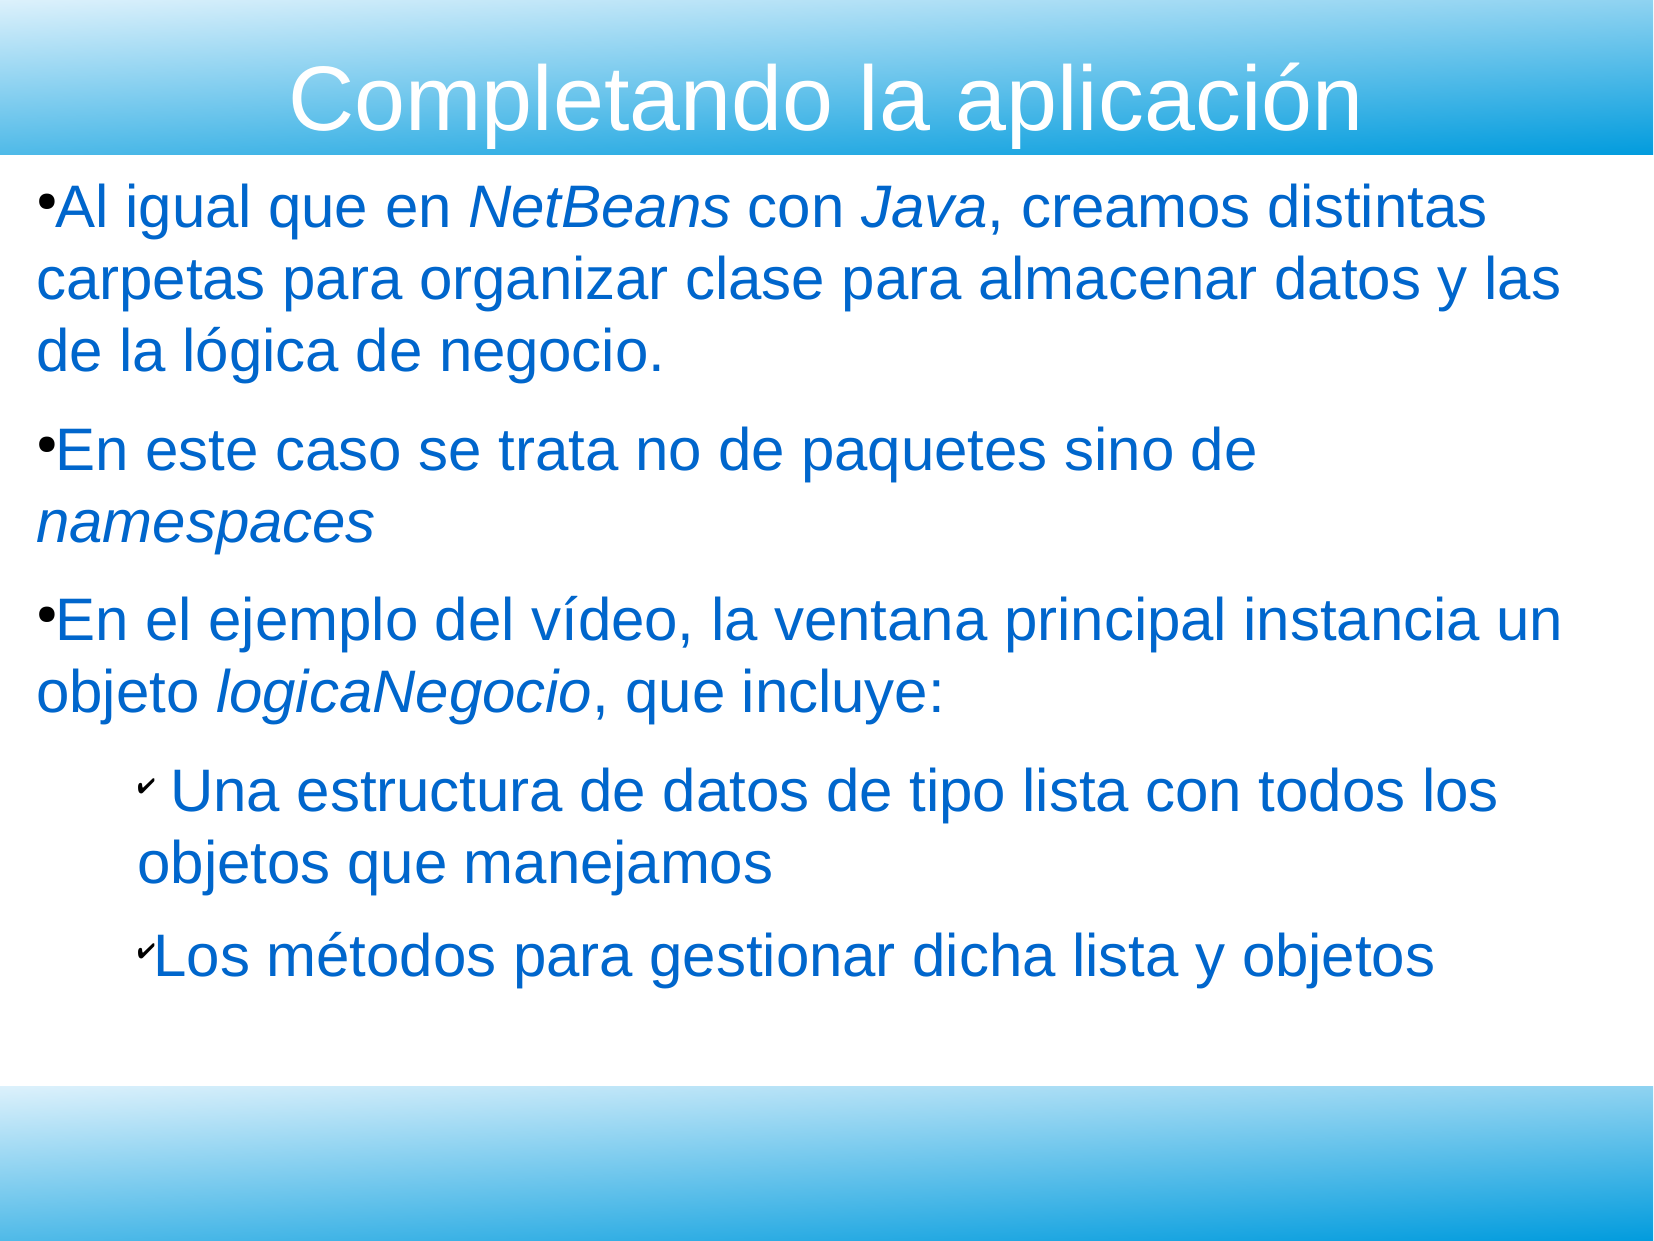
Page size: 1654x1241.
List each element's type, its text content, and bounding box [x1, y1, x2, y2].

list Al igual que en NetBeans con Java, creamos distintas carpetas para organizar clase para almacenar datos y las de la lógica de negocio. En este caso se trata no de paquetes sino de namespaces En el ejemplo del vídeo, la ventana principal instancia un objeto logicaNegocio, que incluye: Una estructura de datos de tipo lista con todos los objetos que manejamos Los métodos para gestionar dicha lista y objetos [36, 167, 1612, 993]
title Completando la aplicación [82, 0, 1571, 167]
